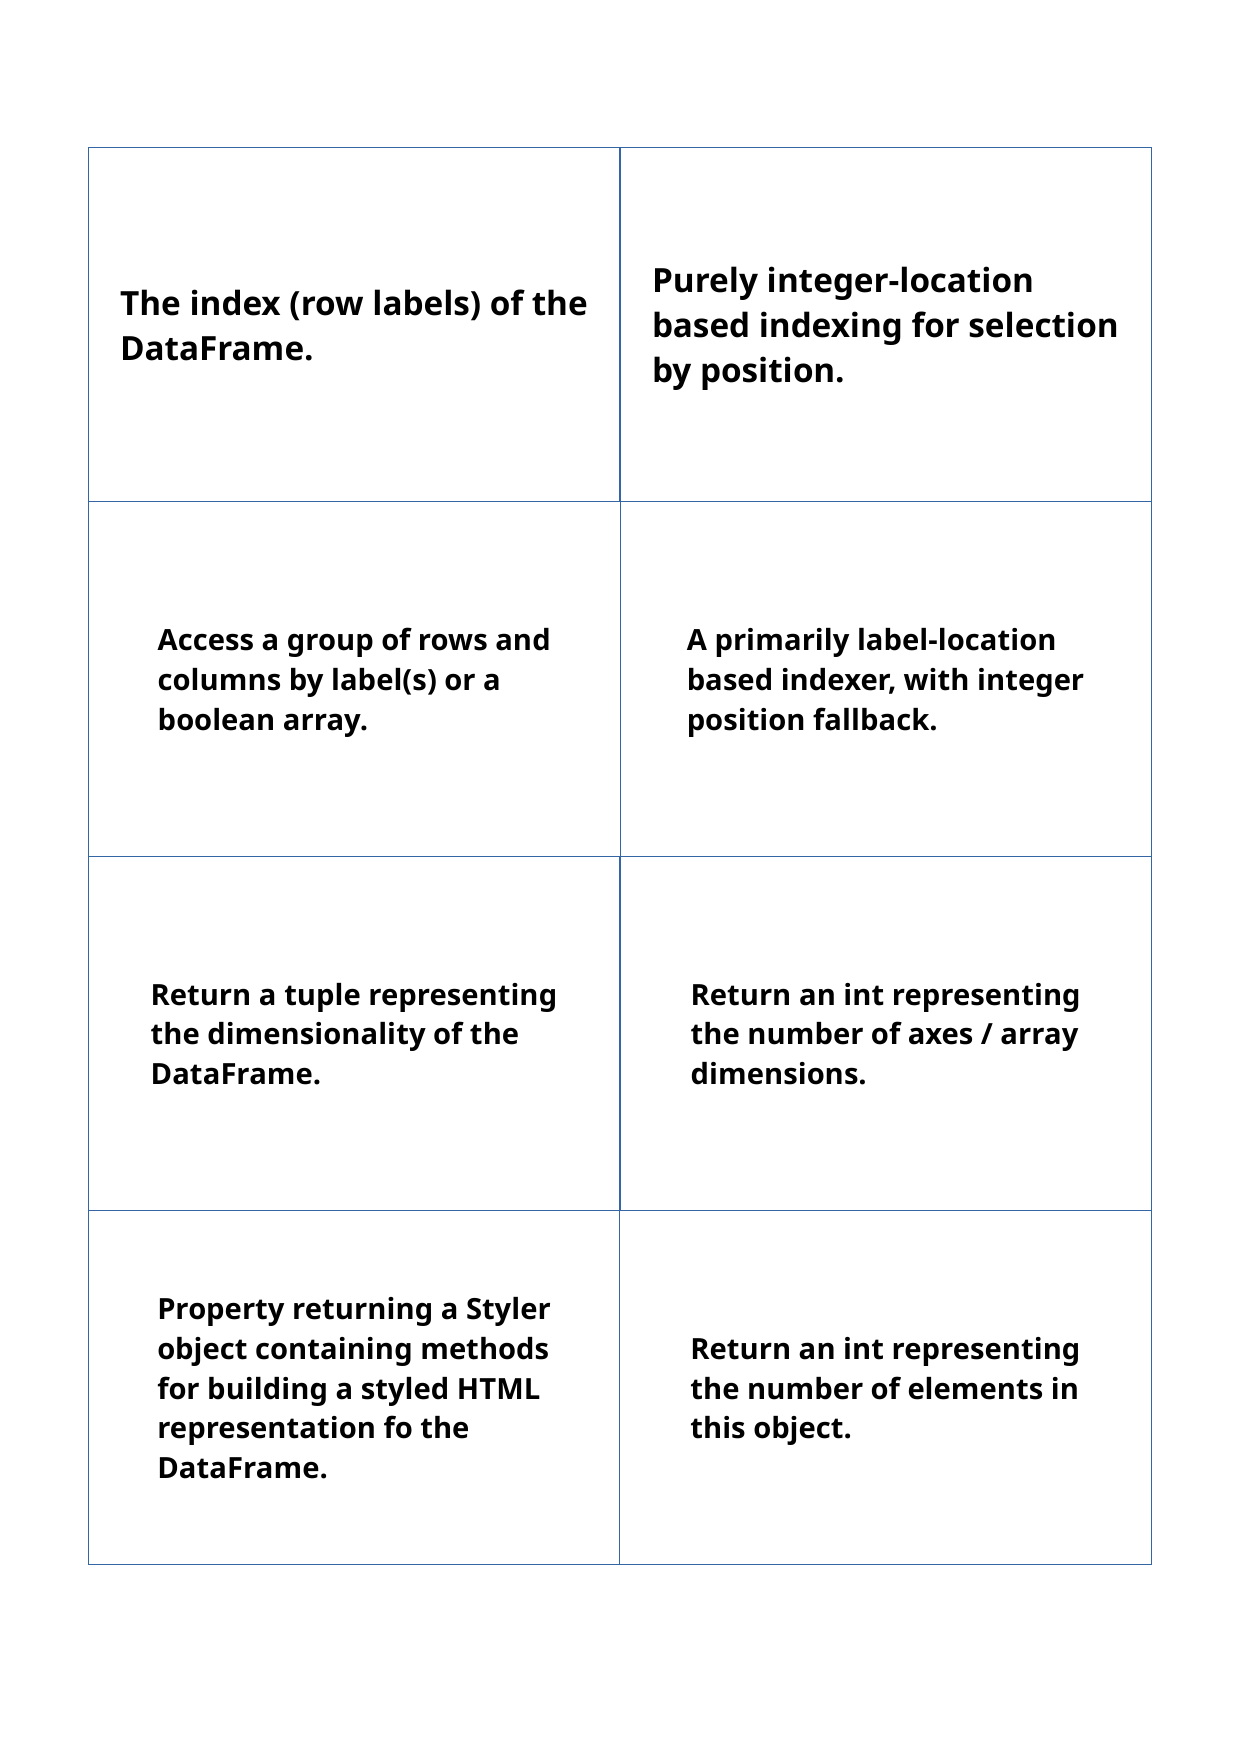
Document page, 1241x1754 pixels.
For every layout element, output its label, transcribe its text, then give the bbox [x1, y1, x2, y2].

text_box A primarily label-location based indexer, with integer position fallback. [620, 501, 1152, 856]
text_box Access a group of rows and columns by label(s) or a boolean array. [88, 501, 620, 856]
text_box Return an int representing the number of elements in this object. [619, 1210, 1152, 1565]
text_box Return a tuple representing the dimensionality of the DataFrame. [88, 856, 620, 1210]
text_box Purely integer-location based indexing for selection by position. [620, 147, 1152, 501]
text_box The index (row labels) of the DataFrame. [88, 147, 620, 501]
text_box Property returning a Styler object containing methods for building a styled HTML representation fo the DataFrame. [88, 1210, 619, 1565]
text_box Return an int representing the number of axes / array dimensions. [620, 856, 1152, 1210]
